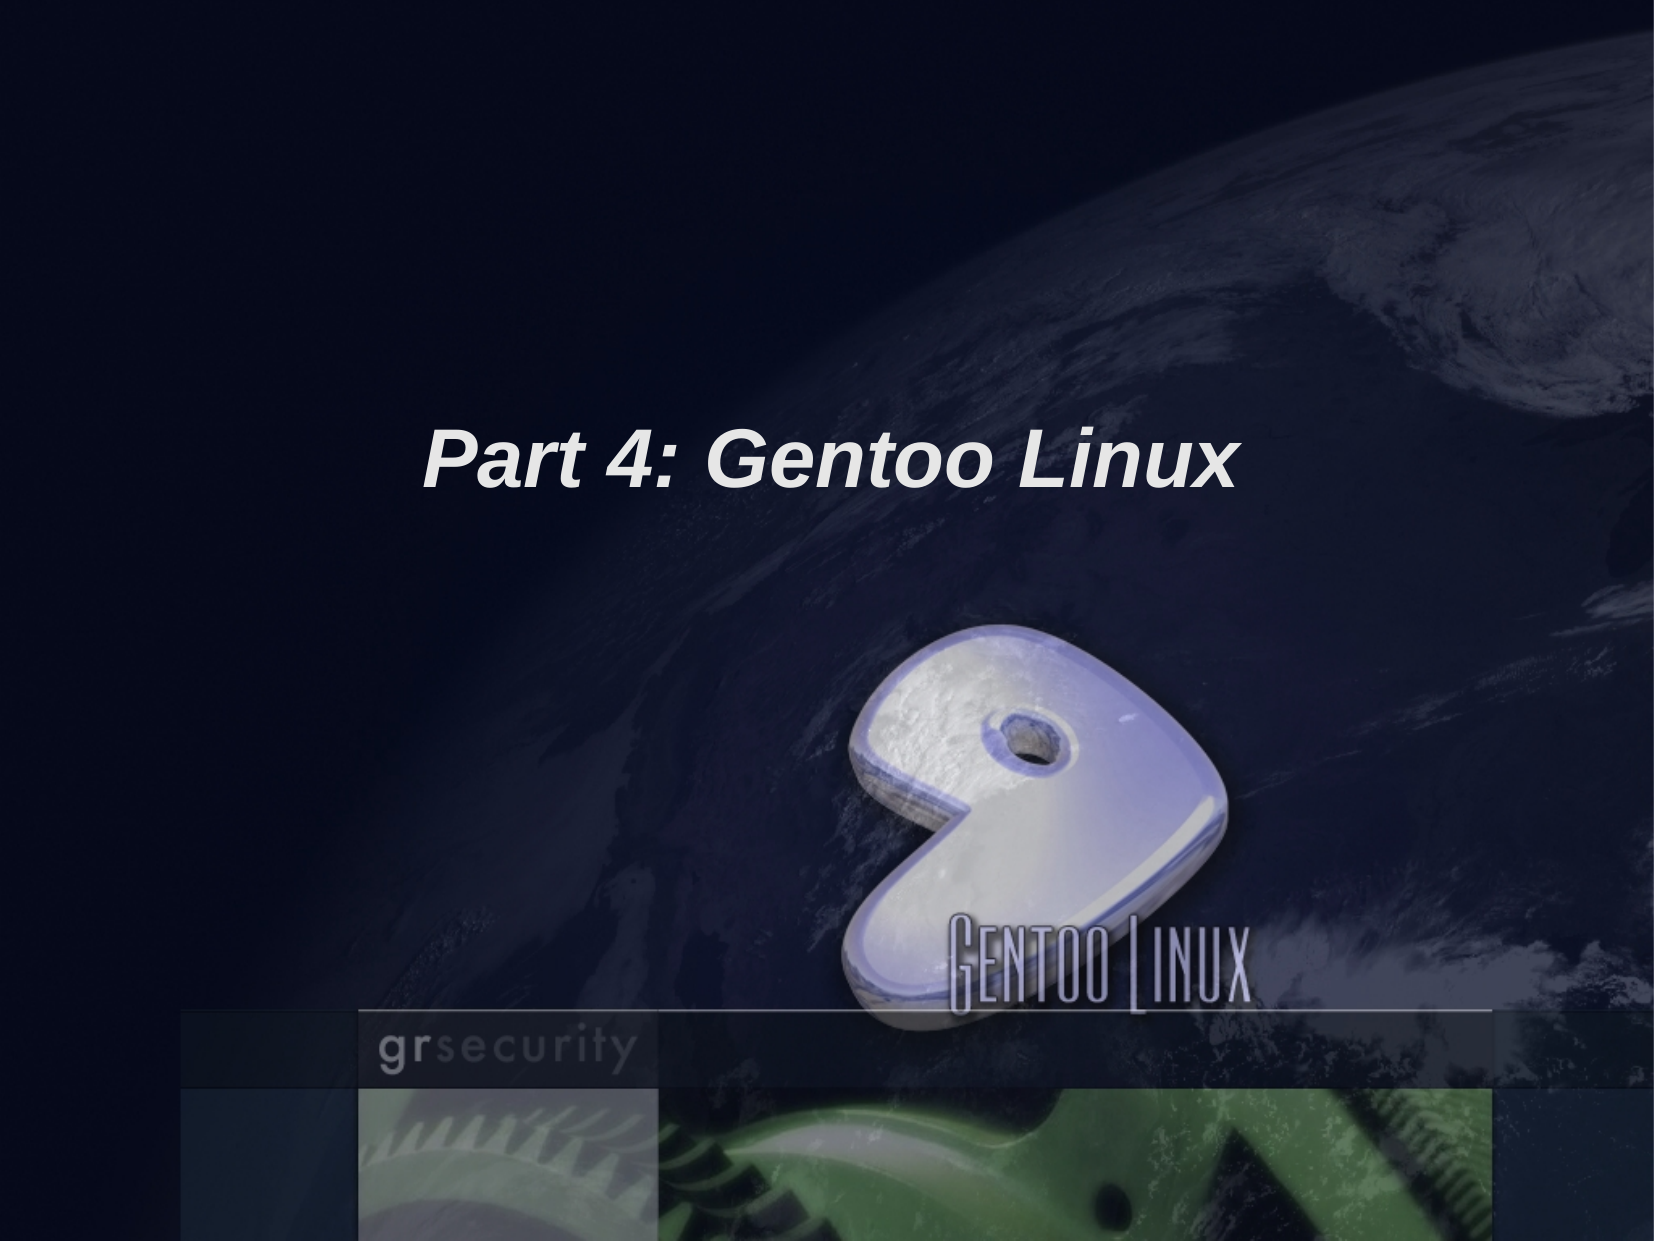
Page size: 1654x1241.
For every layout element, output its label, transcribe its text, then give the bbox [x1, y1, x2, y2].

title Part 4: Gentoo Linux [125, 355, 1538, 563]
picture [0, 0, 1654, 1241]
